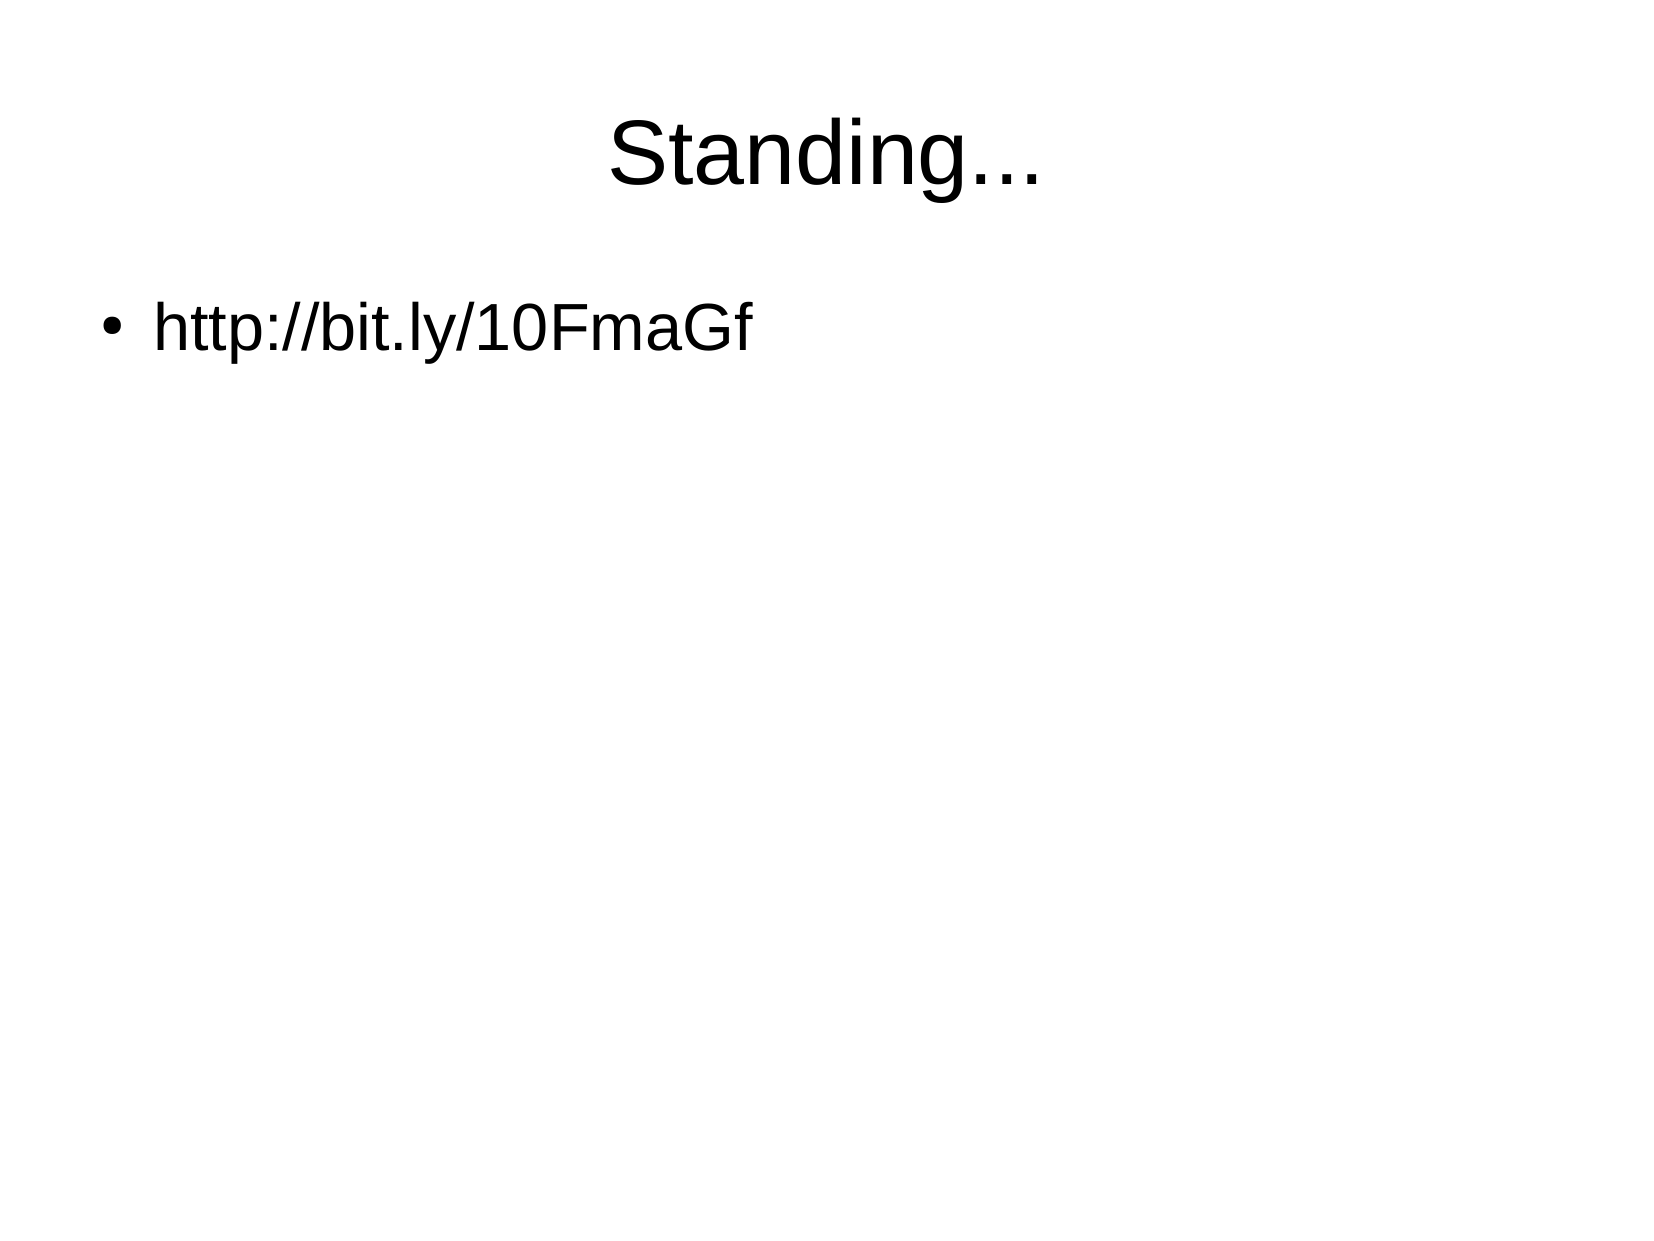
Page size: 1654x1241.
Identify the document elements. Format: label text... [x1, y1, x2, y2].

title Standing... [82, 49, 1571, 257]
list http://bit.ly/10FmaGf [82, 290, 1538, 1010]
